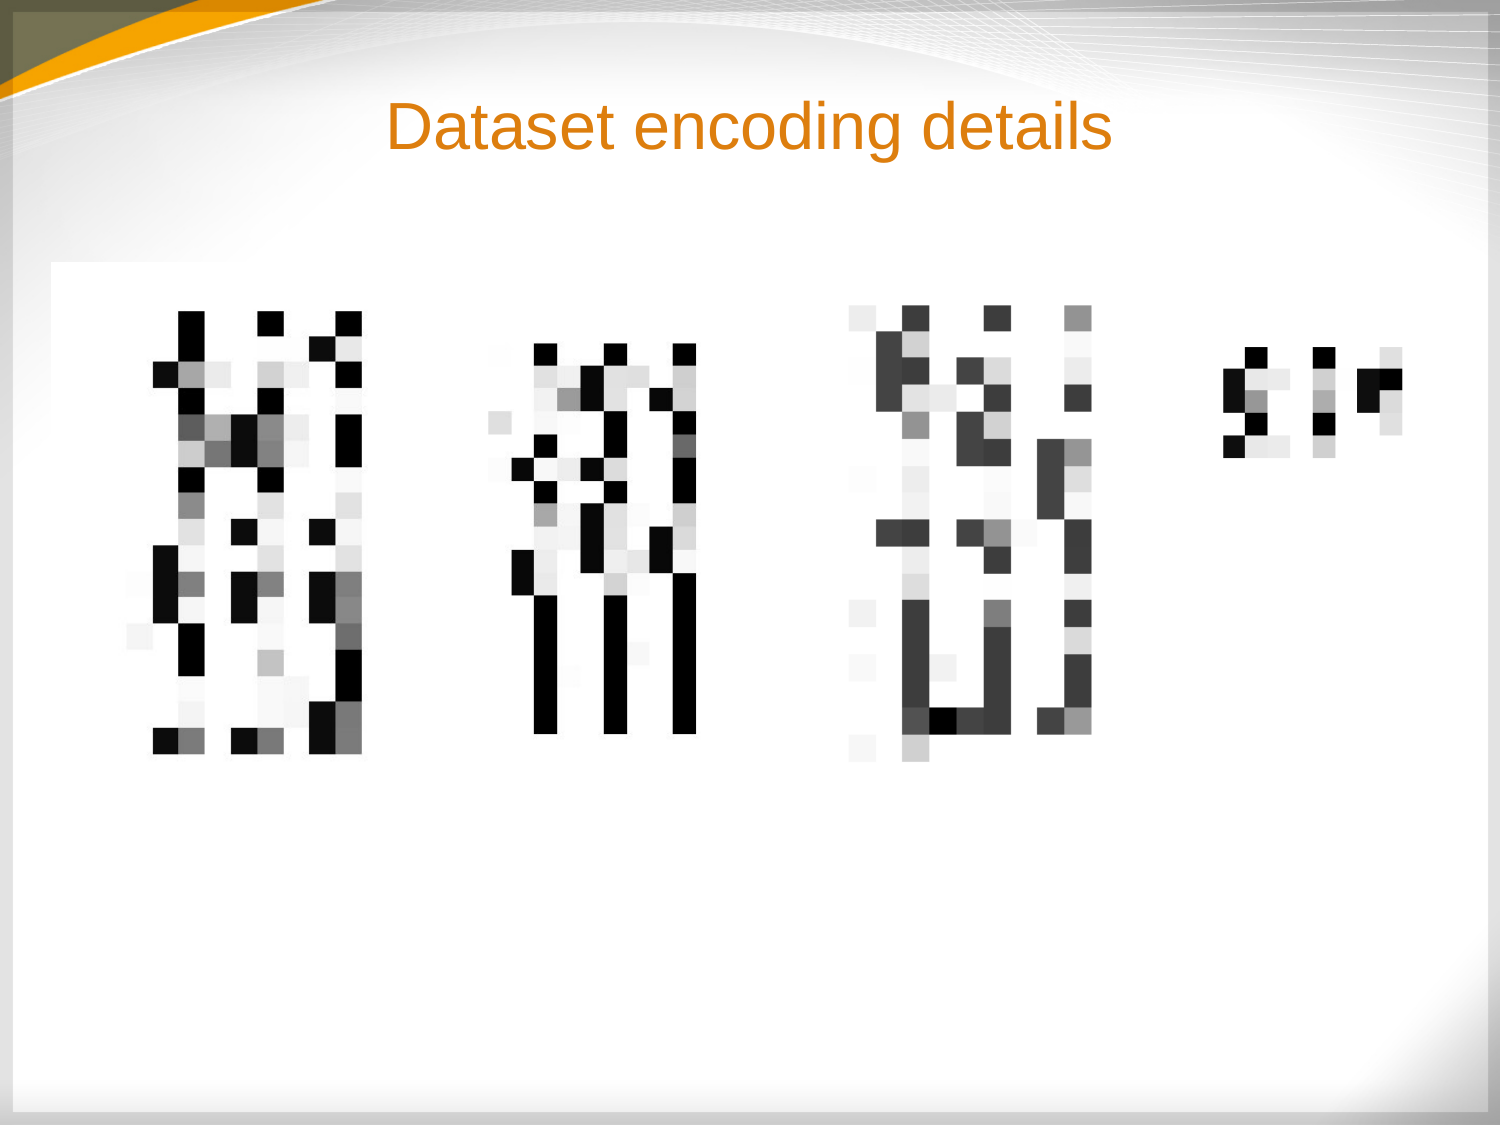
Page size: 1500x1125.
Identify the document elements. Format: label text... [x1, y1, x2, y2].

picture [0, 0, 1500, 1125]
text_box Dataset encoding details [370, 74, 1130, 171]
